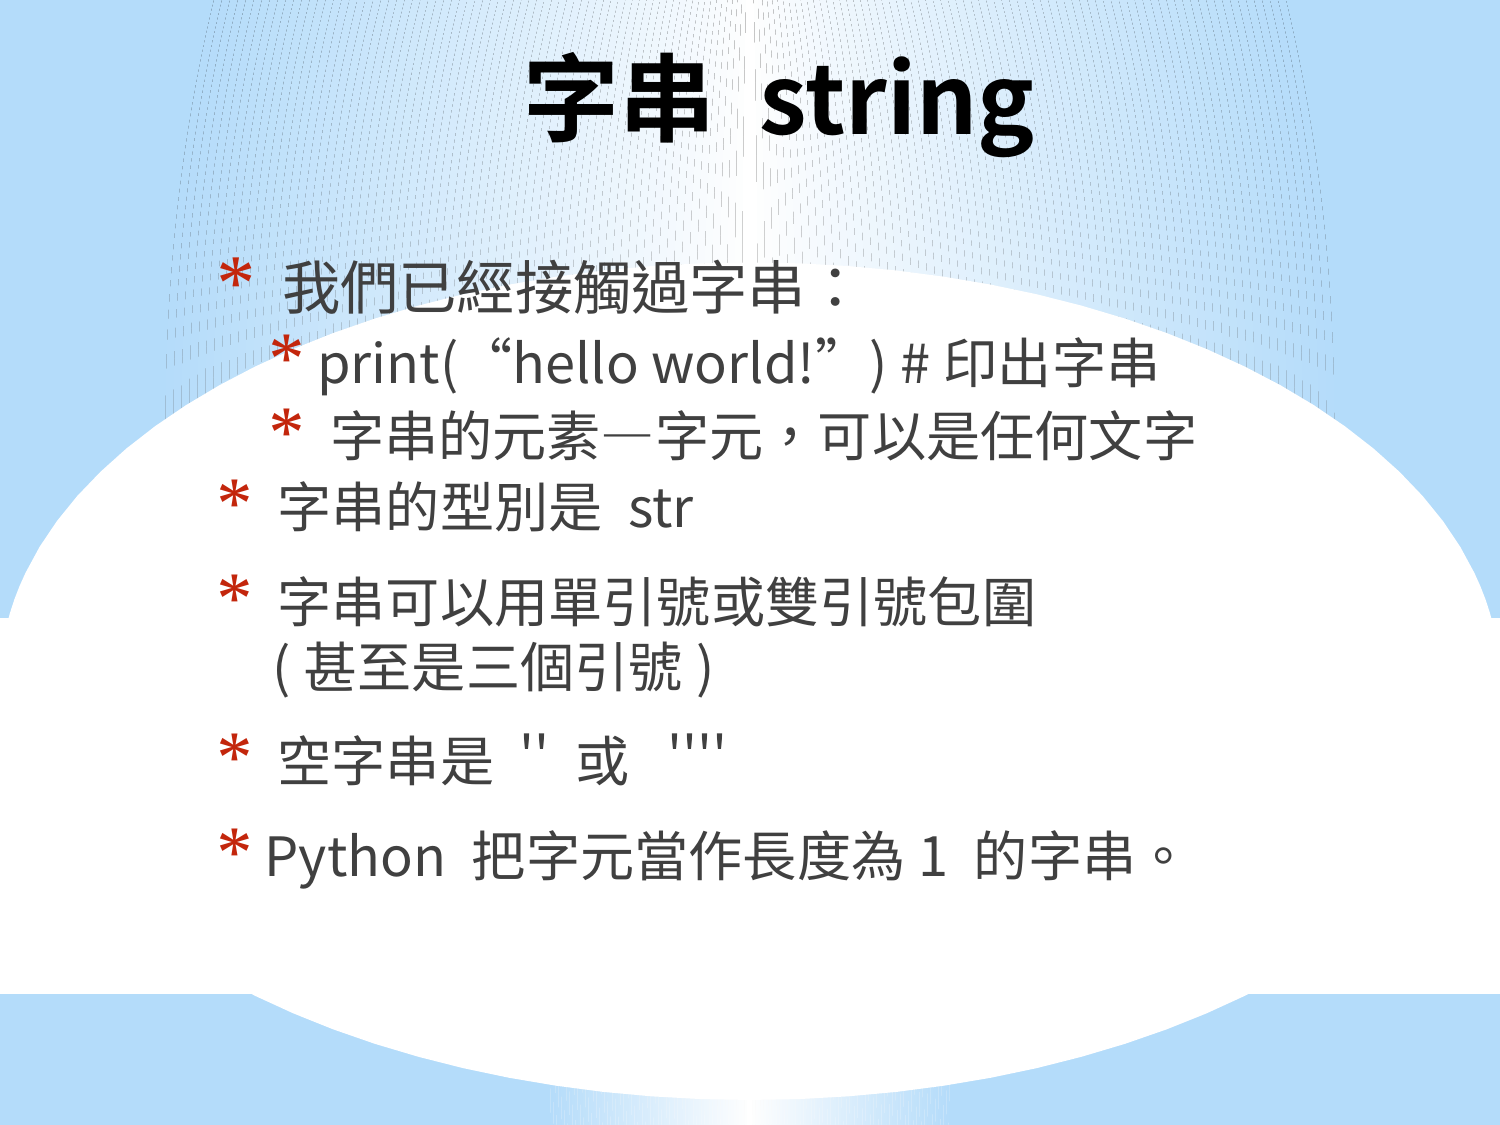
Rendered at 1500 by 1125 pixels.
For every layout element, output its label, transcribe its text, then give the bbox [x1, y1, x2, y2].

title 字串 string [147, 30, 1412, 219]
list 我們已經接觸過字串： print(“hello world!”) #印出字串 字串的元素—字元，可以是任何文字 字串的型別是 str 字串可以用單引號或雙引號包圍 (甚至是三個引號) 空字串是 '' 或 '''' Python 把字元當作長度為1 的字串。 [194, 243, 1400, 1047]
